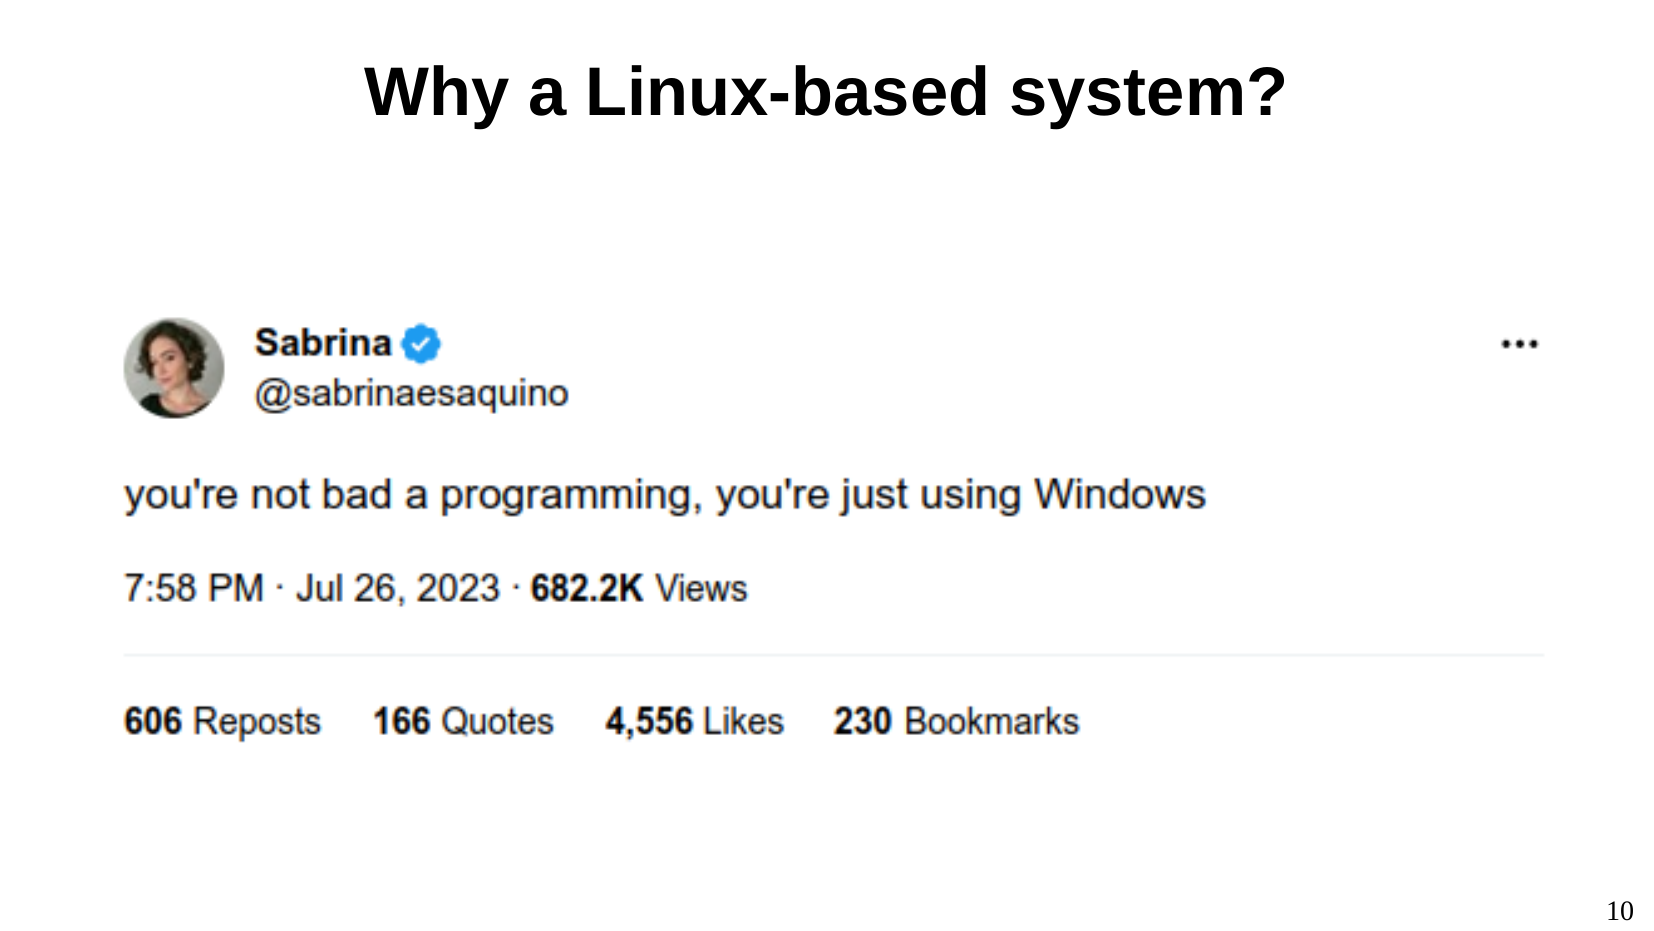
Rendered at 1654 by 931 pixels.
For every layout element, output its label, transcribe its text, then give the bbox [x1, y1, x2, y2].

title Why a Linux-based system? [82, 37, 1571, 147]
picture [87, 281, 1585, 781]
